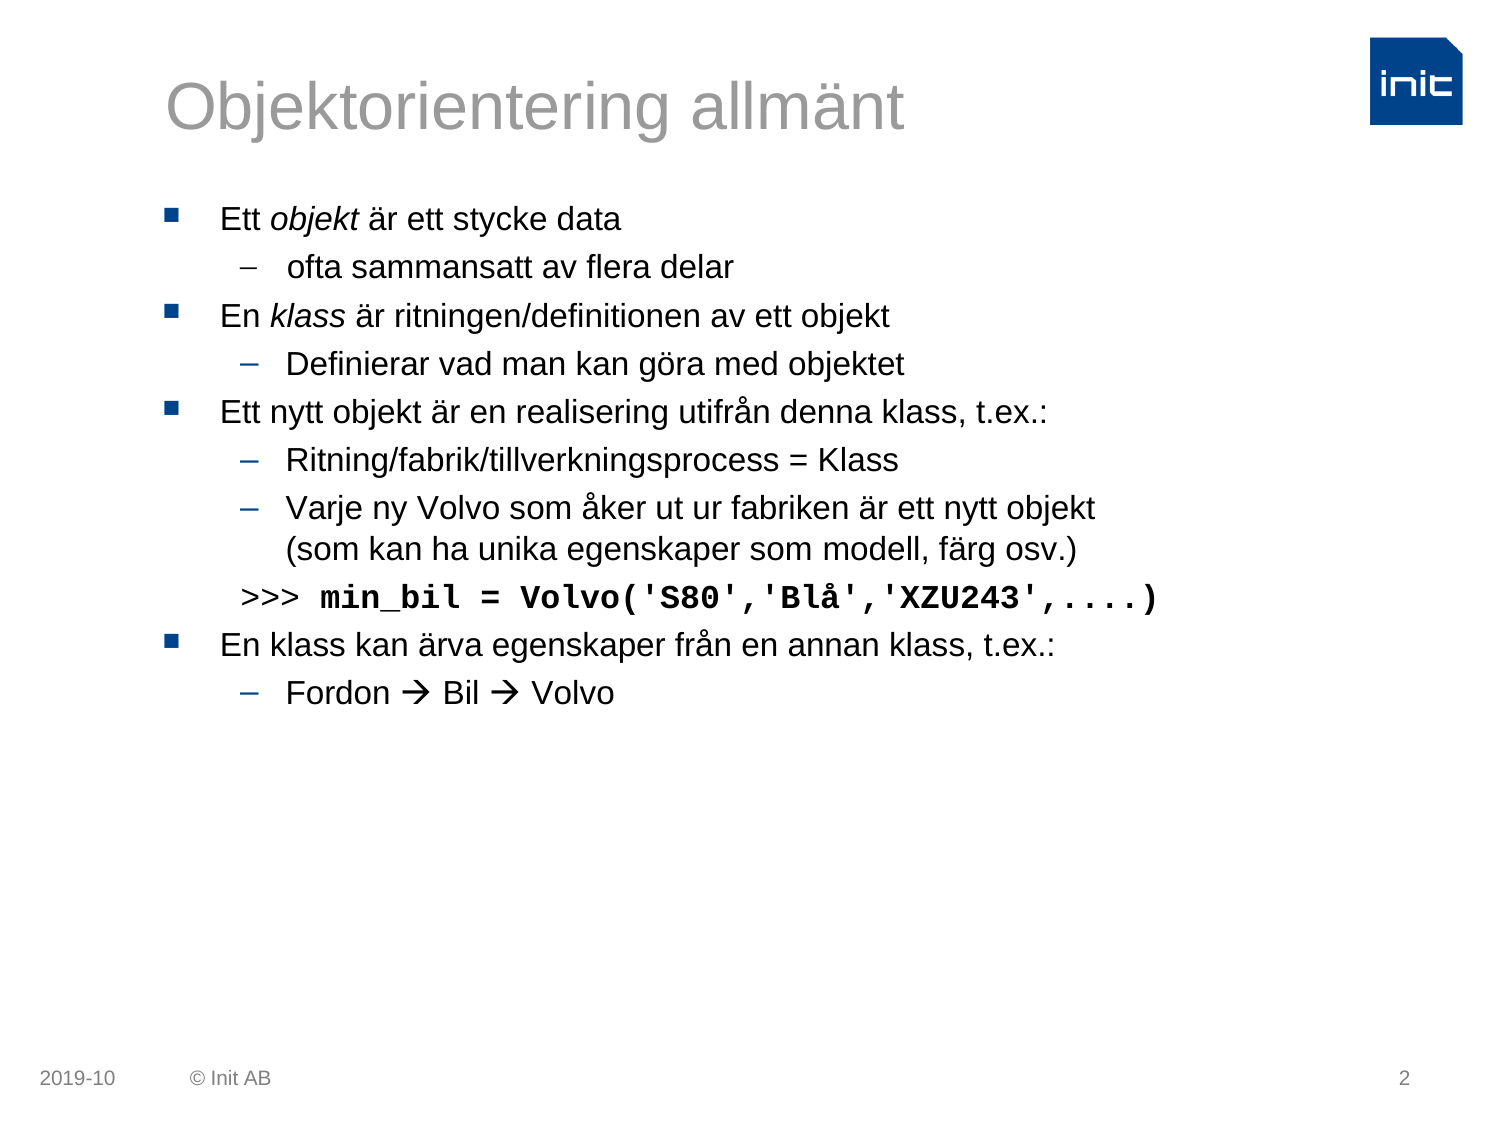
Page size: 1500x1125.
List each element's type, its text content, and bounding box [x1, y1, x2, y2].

text_box 2019-10 [24, 1037, 151, 1098]
text_box Objektorientering allmänt [150, 0, 1351, 151]
text_box Ett objekt är ett stycke data ofta sammansatt av flera delar En klass är ritningen/definitionen av ett objekt Definierar vad man kan göra med objektet Ett nytt objekt är en realisering utifrån denna klass, t.ex.: Ritning/fabrik/tillverkningsprocess = Klass Varje ny Volvo som åker ut ur fabriken är ett nytt objekt (som kan ha unika egenskaper som modell, färg osv.) >>> min_bil = Volvo('S80','Blå','XZU243',....) En klass kan ärva egenskaper från en annan klass, t.ex.: Fordon  Bil  Volvo [150, 189, 1351, 963]
picture [1370, 37, 1463, 125]
text_box <nummer> [1350, 1037, 1426, 1098]
text_box © Init AB [174, 1037, 1326, 1098]
